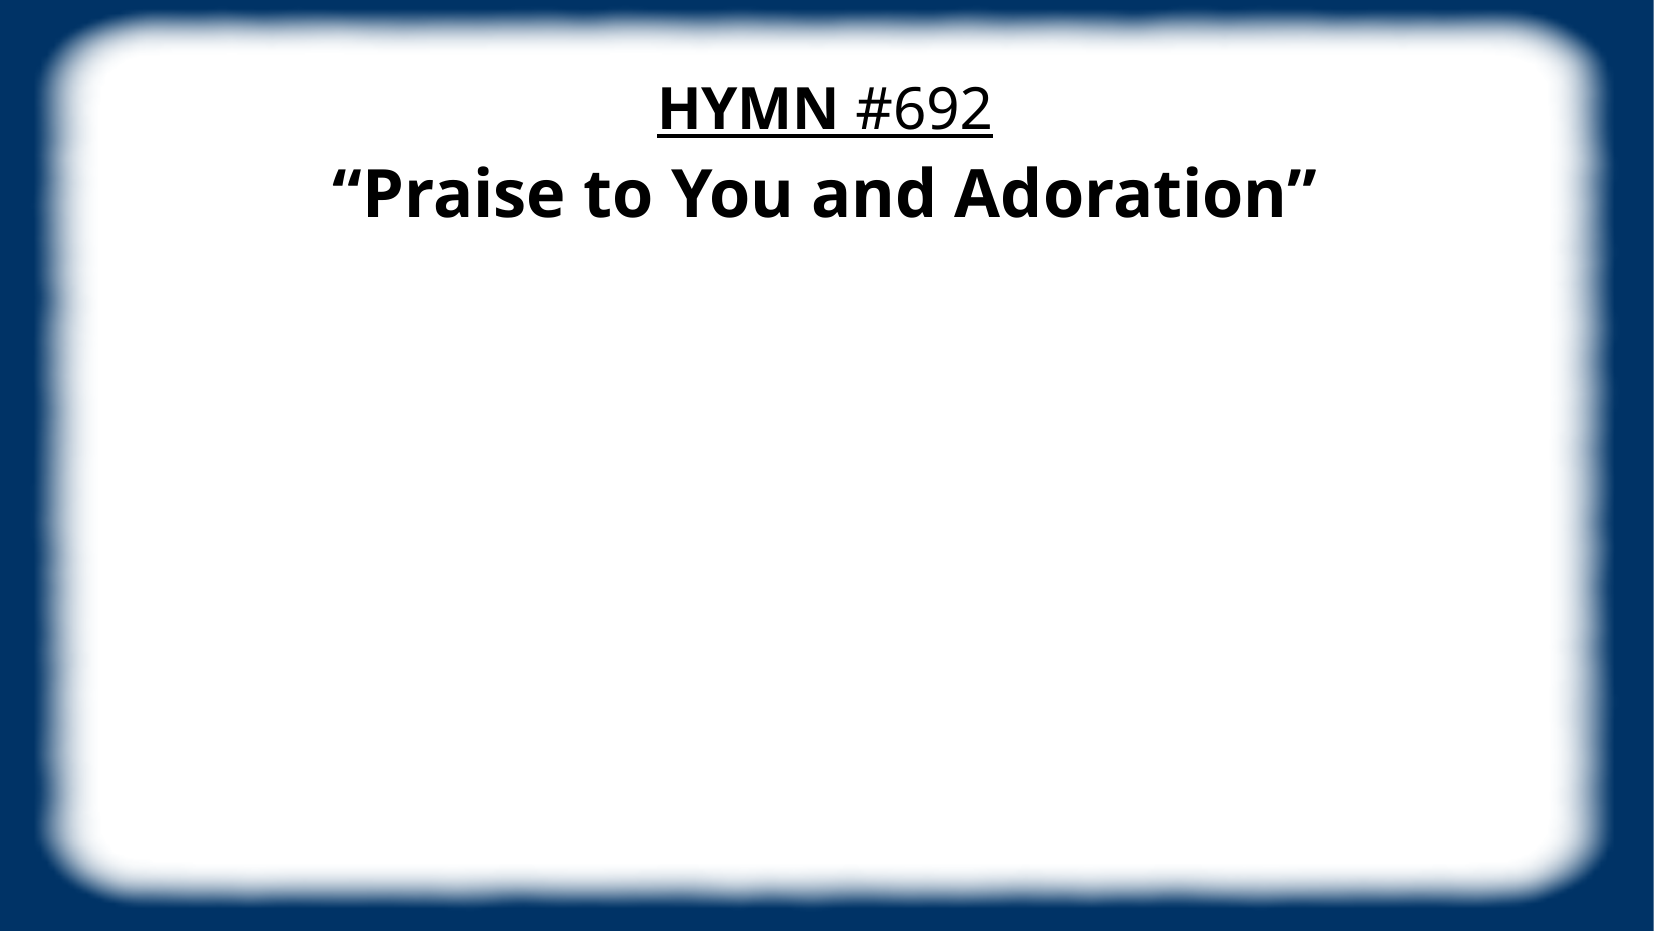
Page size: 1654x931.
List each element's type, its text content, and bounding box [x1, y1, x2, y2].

text_box HYMN #692 “Praise to You and Adoration” [105, 60, 1546, 241]
picture [0, 0, 1654, 931]
